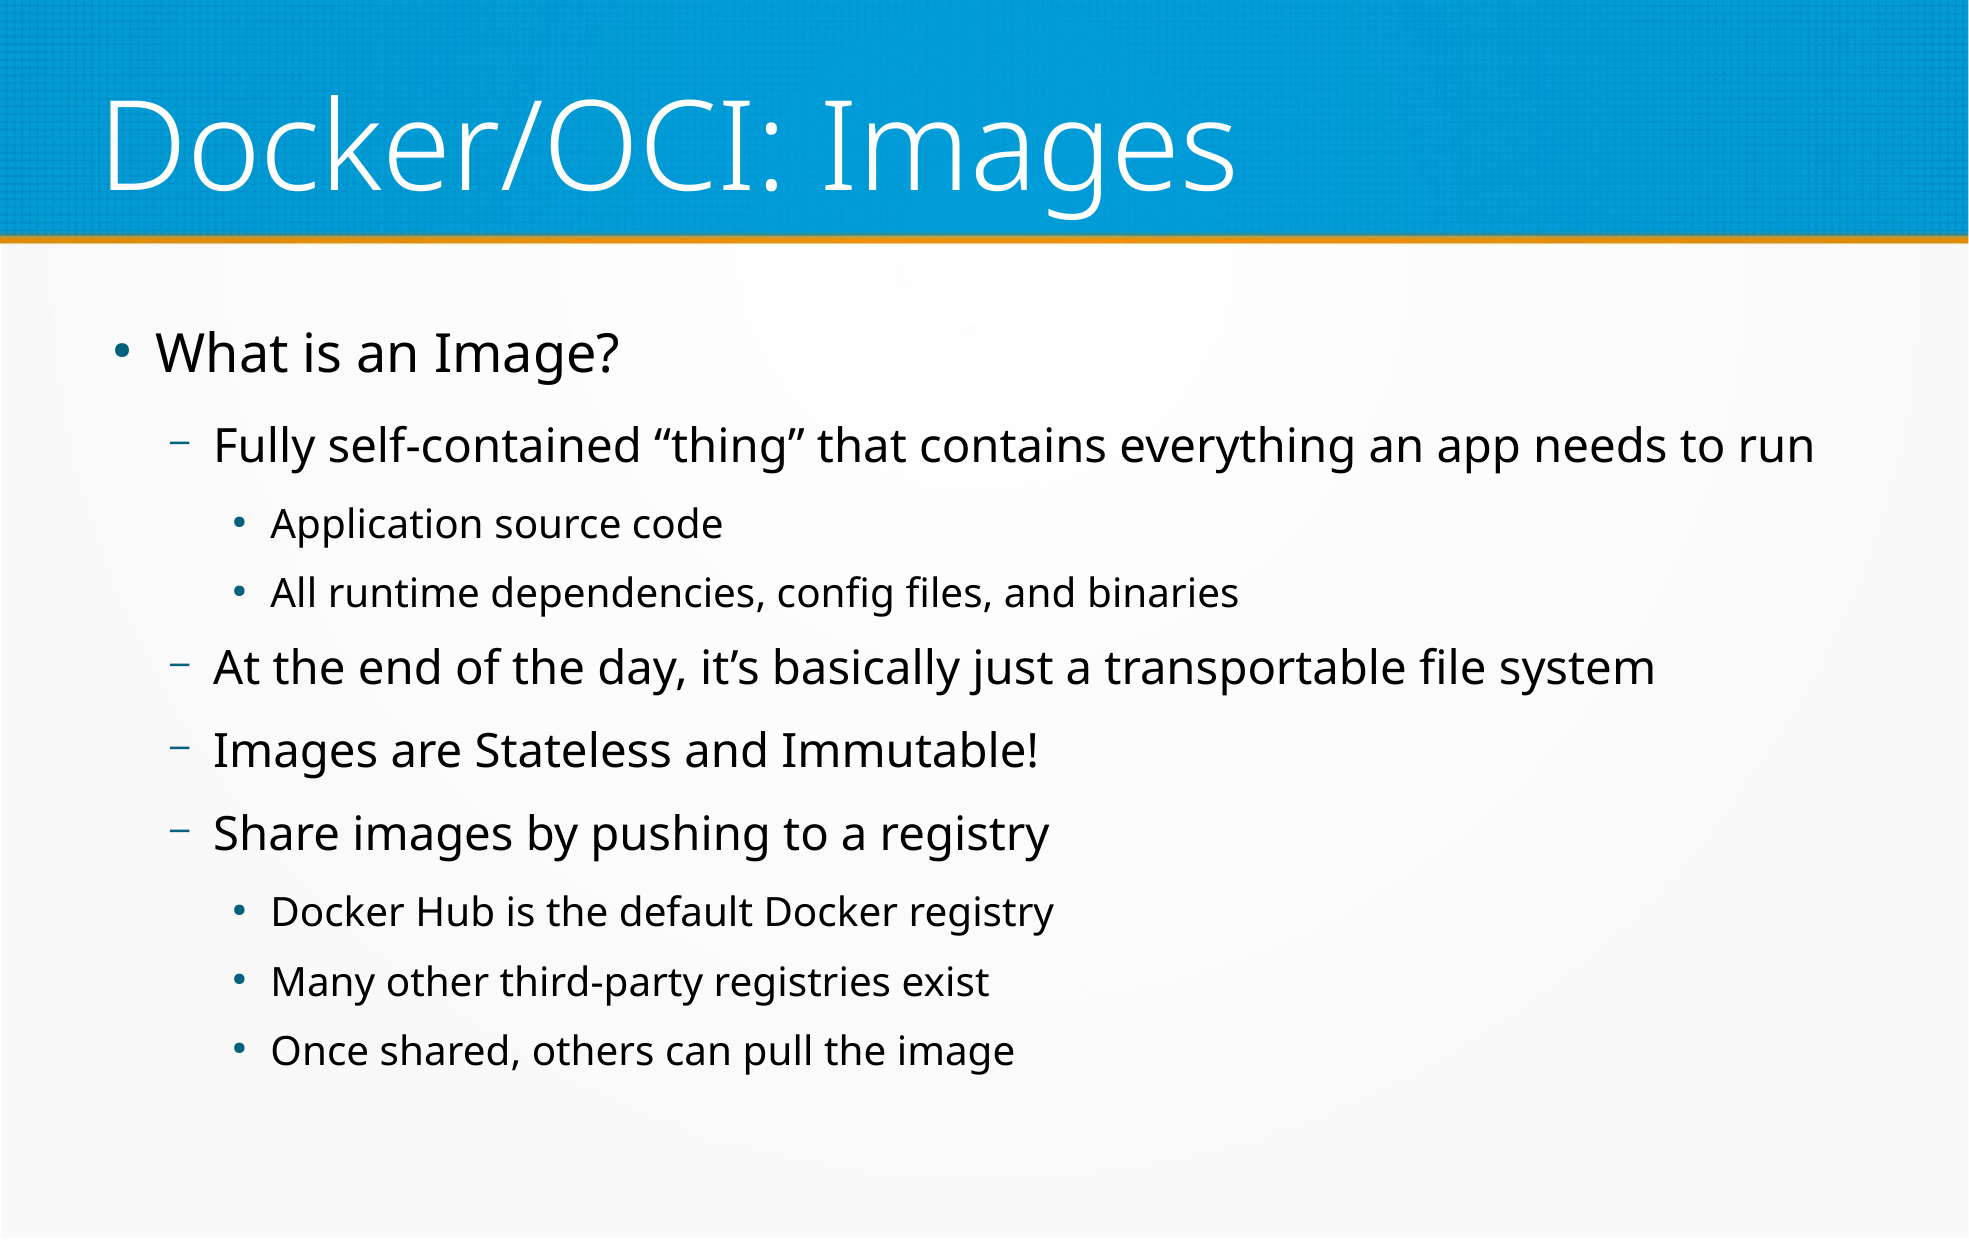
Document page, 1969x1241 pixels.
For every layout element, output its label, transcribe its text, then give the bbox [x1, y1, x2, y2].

title Docker/OCI: Images [98, 19, 1870, 227]
list What is an Image? Fully self-contained “thing” that contains everything an app needs to run Application source code All runtime dependencies, config files, and binaries At the end of the day, it’s basically just a transportable file system Images are Stateless and Immutable! Share images by pushing to a registry Docker Hub is the default Docker registry Many other third-party registries exist Once shared, others can pull the image [98, 315, 1861, 1081]
picture [0, 233, 1969, 1241]
